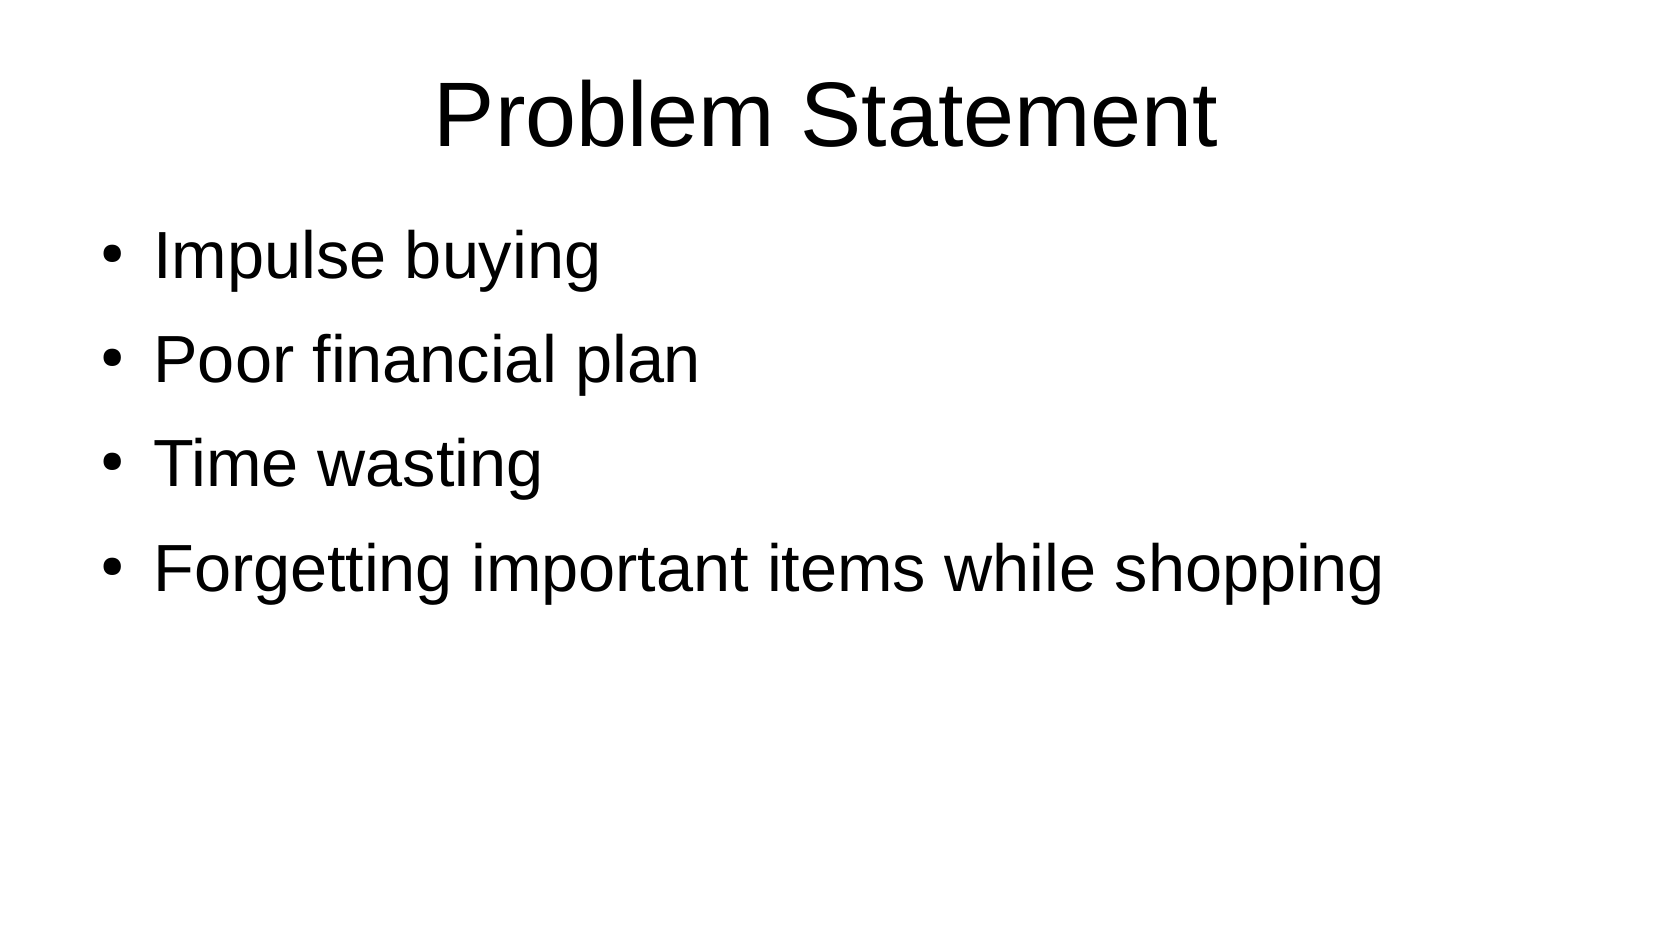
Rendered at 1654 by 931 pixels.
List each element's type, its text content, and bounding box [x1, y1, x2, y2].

title Problem Statement [82, 37, 1571, 193]
list Impulse buying Poor financial plan Time wasting Forgetting important items while shopping [82, 217, 1571, 758]
